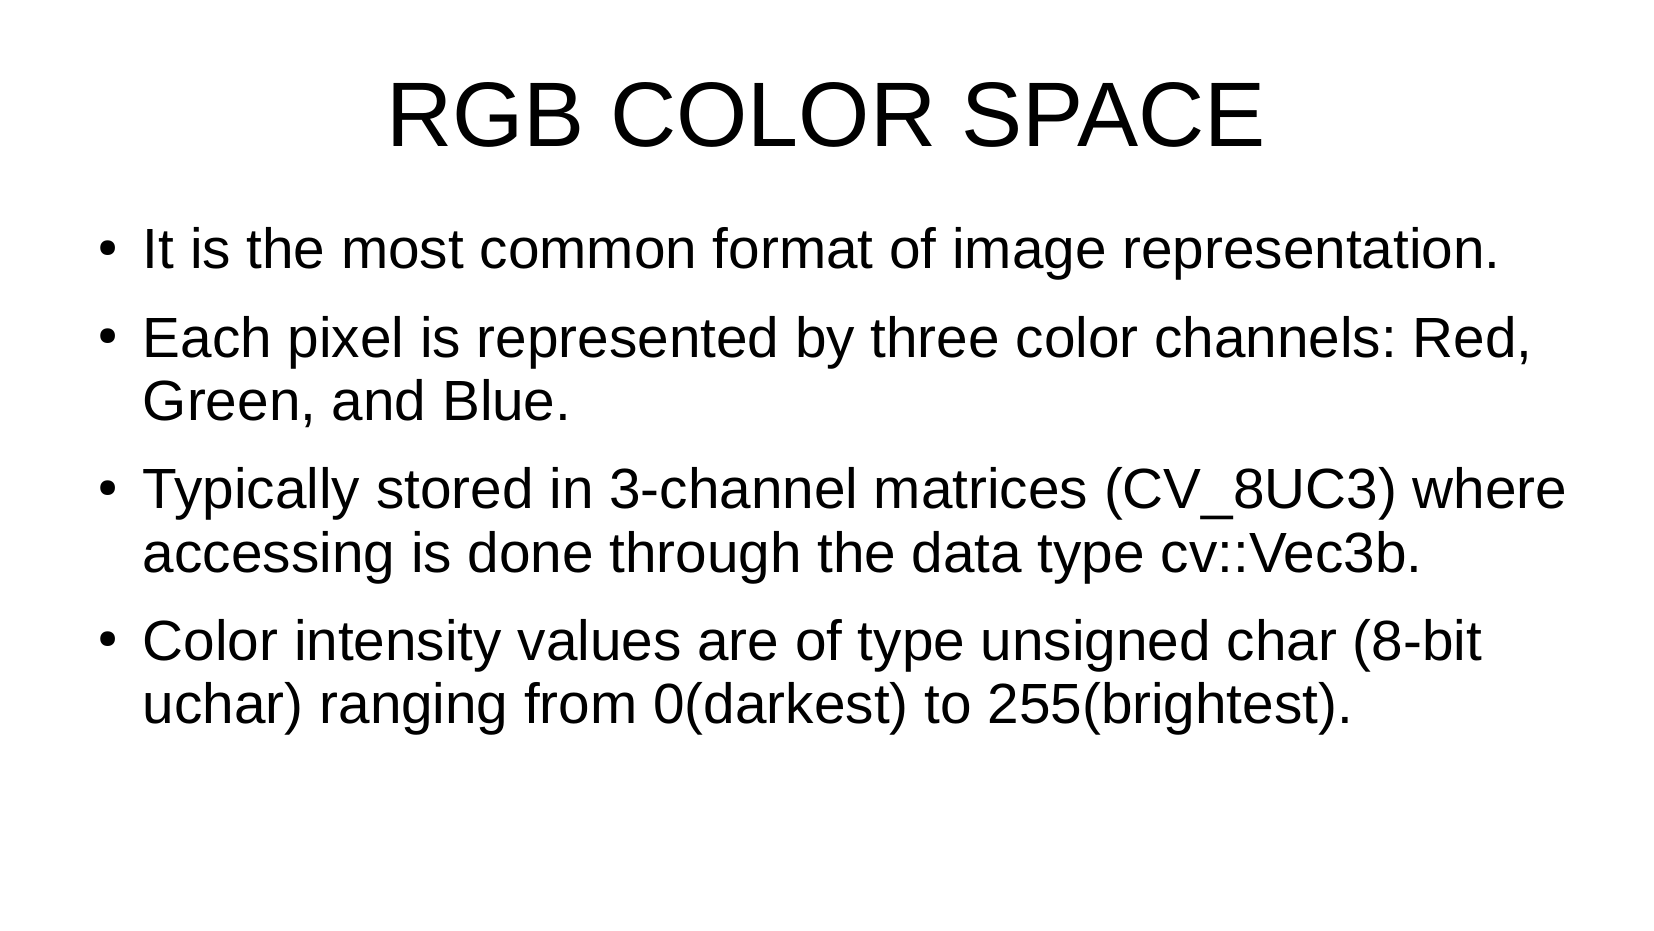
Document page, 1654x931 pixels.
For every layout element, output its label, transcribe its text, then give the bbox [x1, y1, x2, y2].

title RGB COLOR SPACE [82, 37, 1571, 193]
list It is the most common format of image representation. Each pixel is represented by three color channels: Red, Green, and Blue. Typically stored in 3-channel matrices (CV_8UC3) where accessing is done through the data type cv::Vec3b. Color intensity values are of type unsigned char (8-bit uchar) ranging from 0(darkest) to 255(brightest). [82, 217, 1571, 758]
